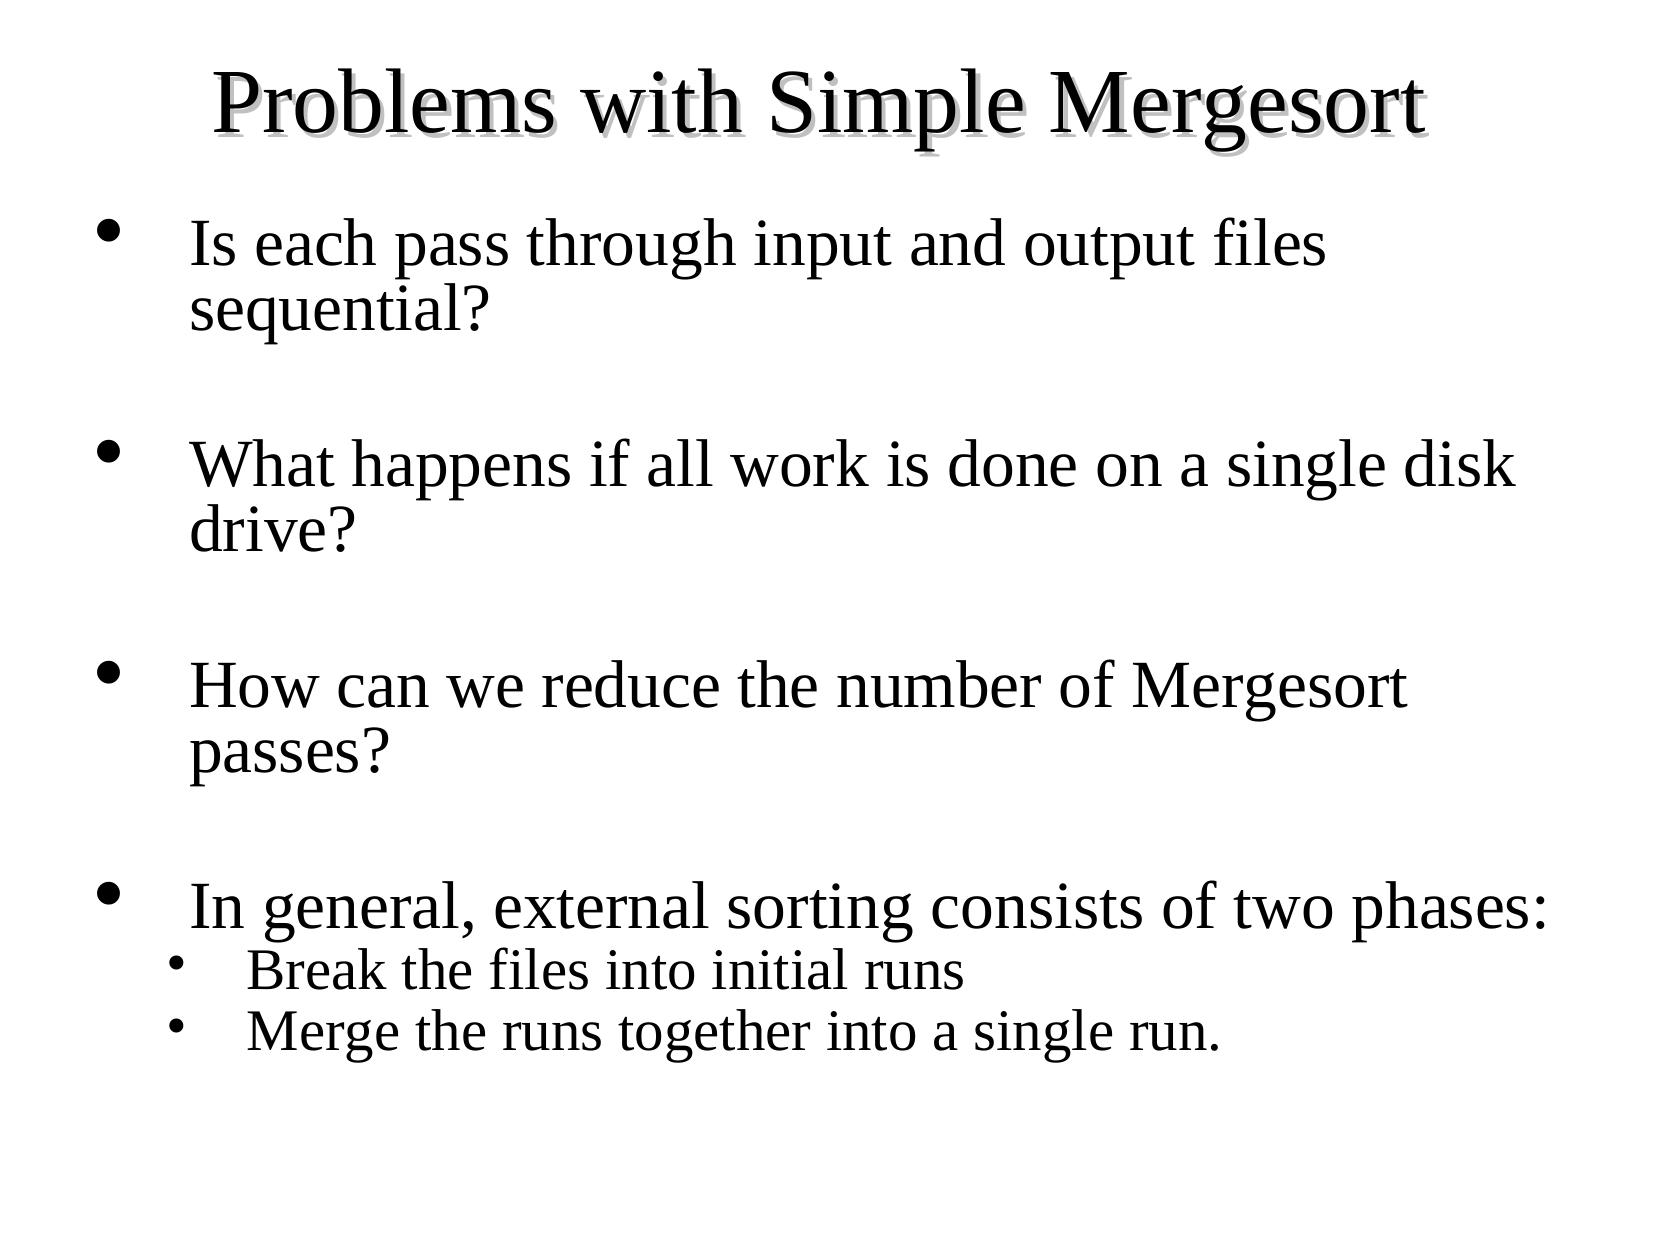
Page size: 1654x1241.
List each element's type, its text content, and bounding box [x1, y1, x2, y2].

list Is each pass through input and output files sequential? What happens if all work is done on a single disk drive? How can we reduce the number of Mergesort passes? In general, external sorting consists of two phases: Break the files into initial runs Merge the runs together into a single run. [82, 206, 1570, 1116]
title Problems with Simple Mergesort [68, 27, 1570, 166]
